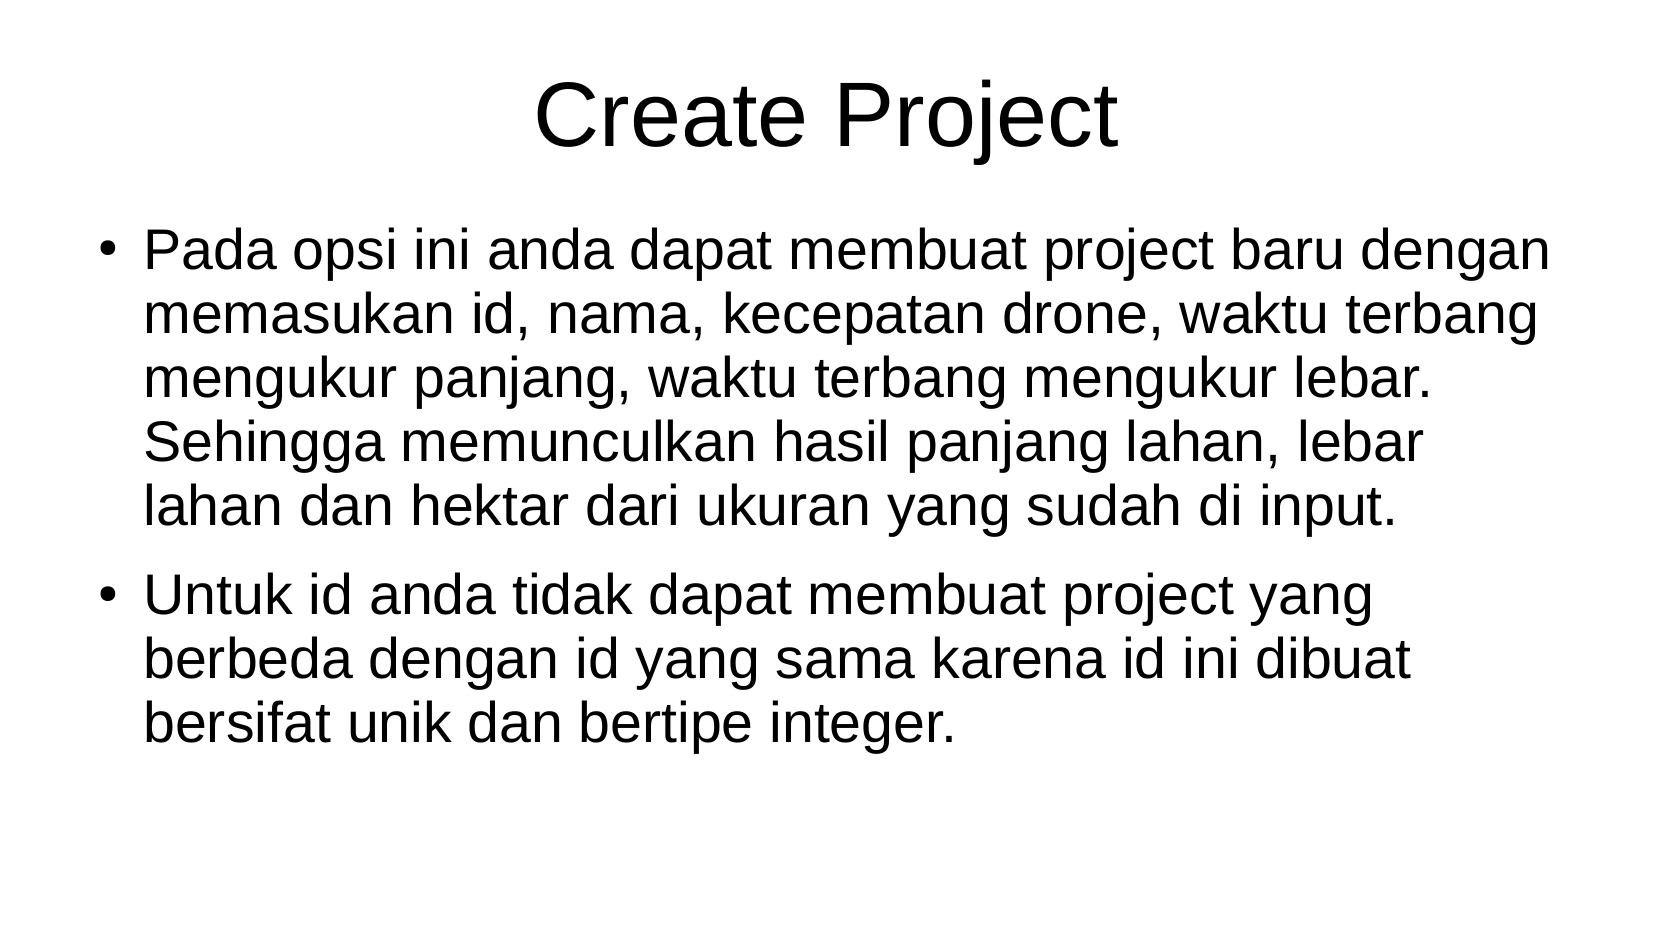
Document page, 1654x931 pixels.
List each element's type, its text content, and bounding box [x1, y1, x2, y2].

title Create Project [82, 37, 1571, 193]
list Pada opsi ini anda dapat membuat project baru dengan memasukan id, nama, kecepatan drone, waktu terbang mengukur panjang, waktu terbang mengukur lebar. Sehingga memunculkan hasil panjang lahan, lebar lahan dan hektar dari ukuran yang sudah di input. Untuk id anda tidak dapat membuat project yang berbeda dengan id yang sama karena id ini dibuat bersifat unik dan bertipe integer. [82, 217, 1571, 758]
